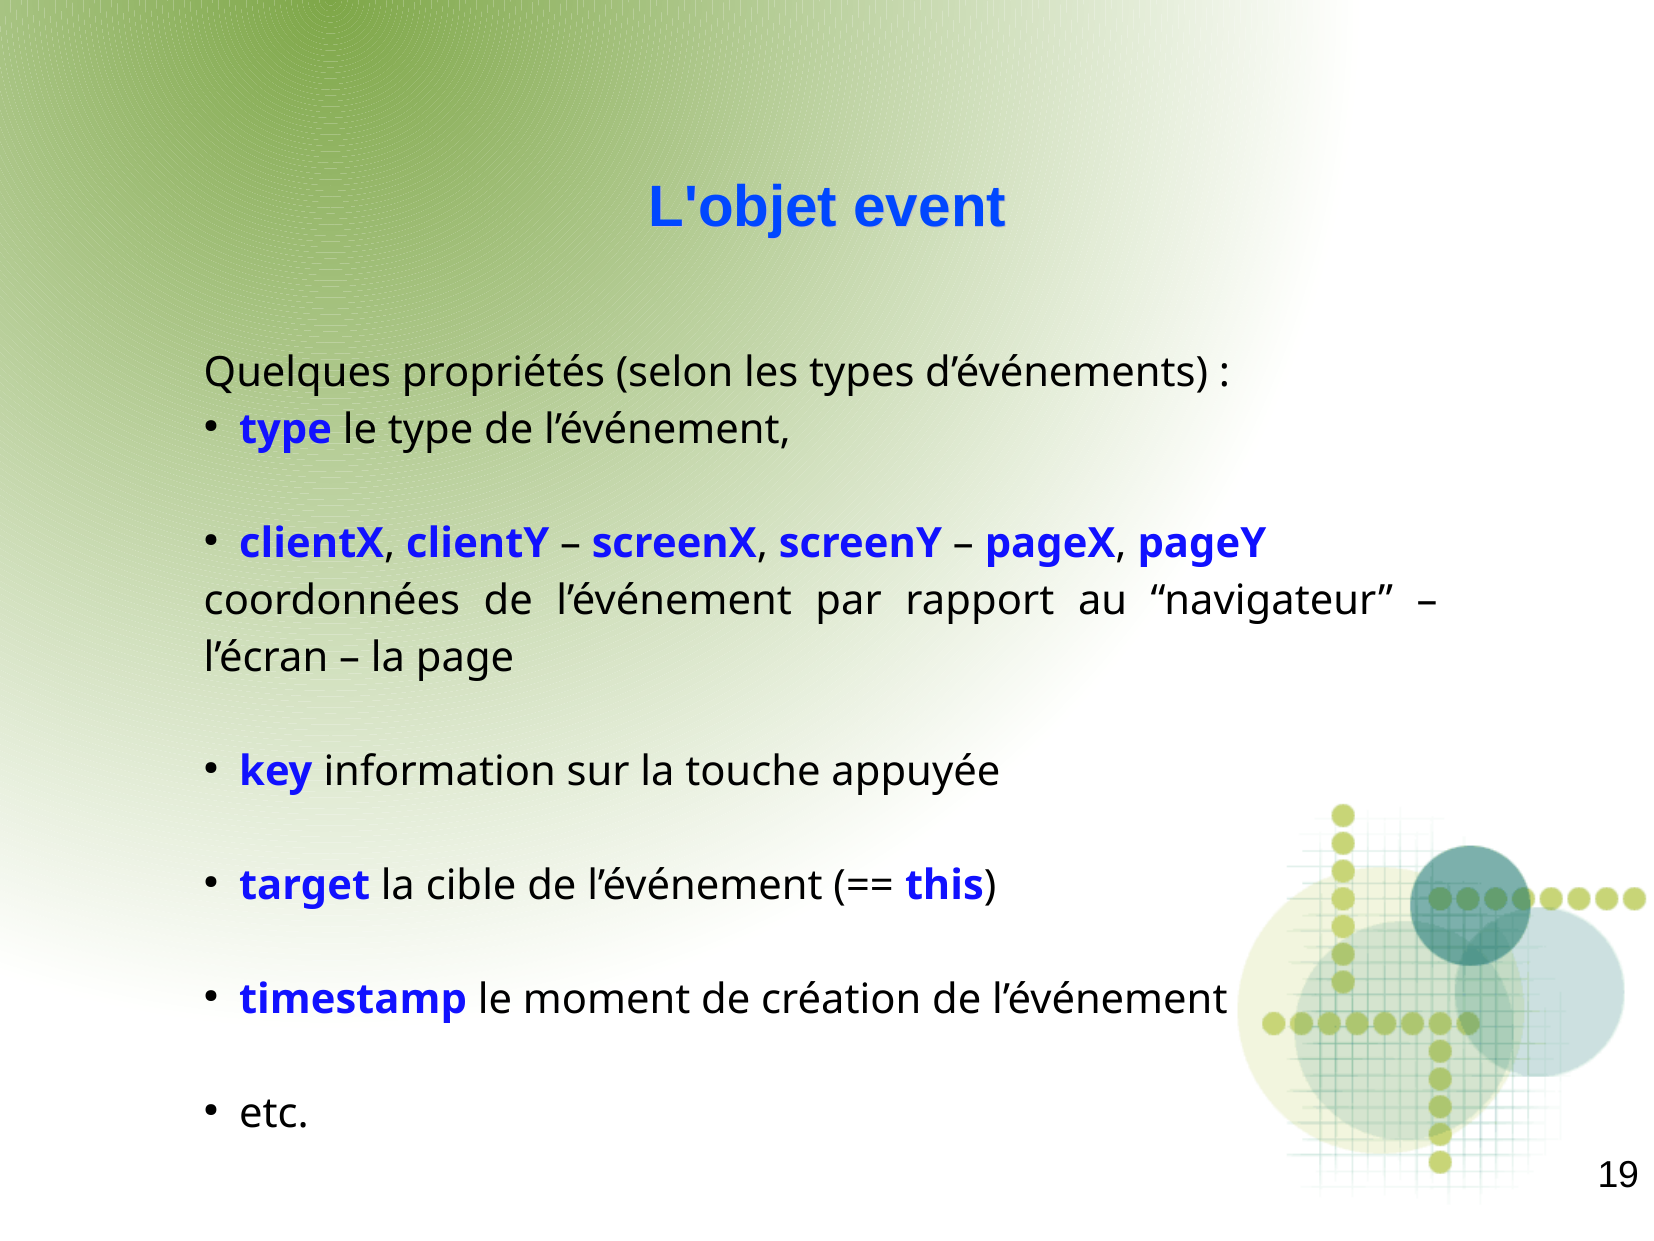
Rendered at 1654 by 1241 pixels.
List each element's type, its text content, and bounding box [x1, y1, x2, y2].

title L'objet event [121, 102, 1534, 310]
text_box Quelques propriétés (selon les types d’événements) : type le type de l’événement, clientX, clientY – screenX, screenY – pageX, pageY coordonnées de l’événement par rapport au “navigateur” – l’écran – la page key information sur la touche appuyée target la cible de l’événement (== this) timestamp le moment de création de l’événement etc. [188, 283, 1453, 1125]
picture [1224, 792, 1654, 1211]
text_box <numéro> [1582, 1145, 1654, 1217]
